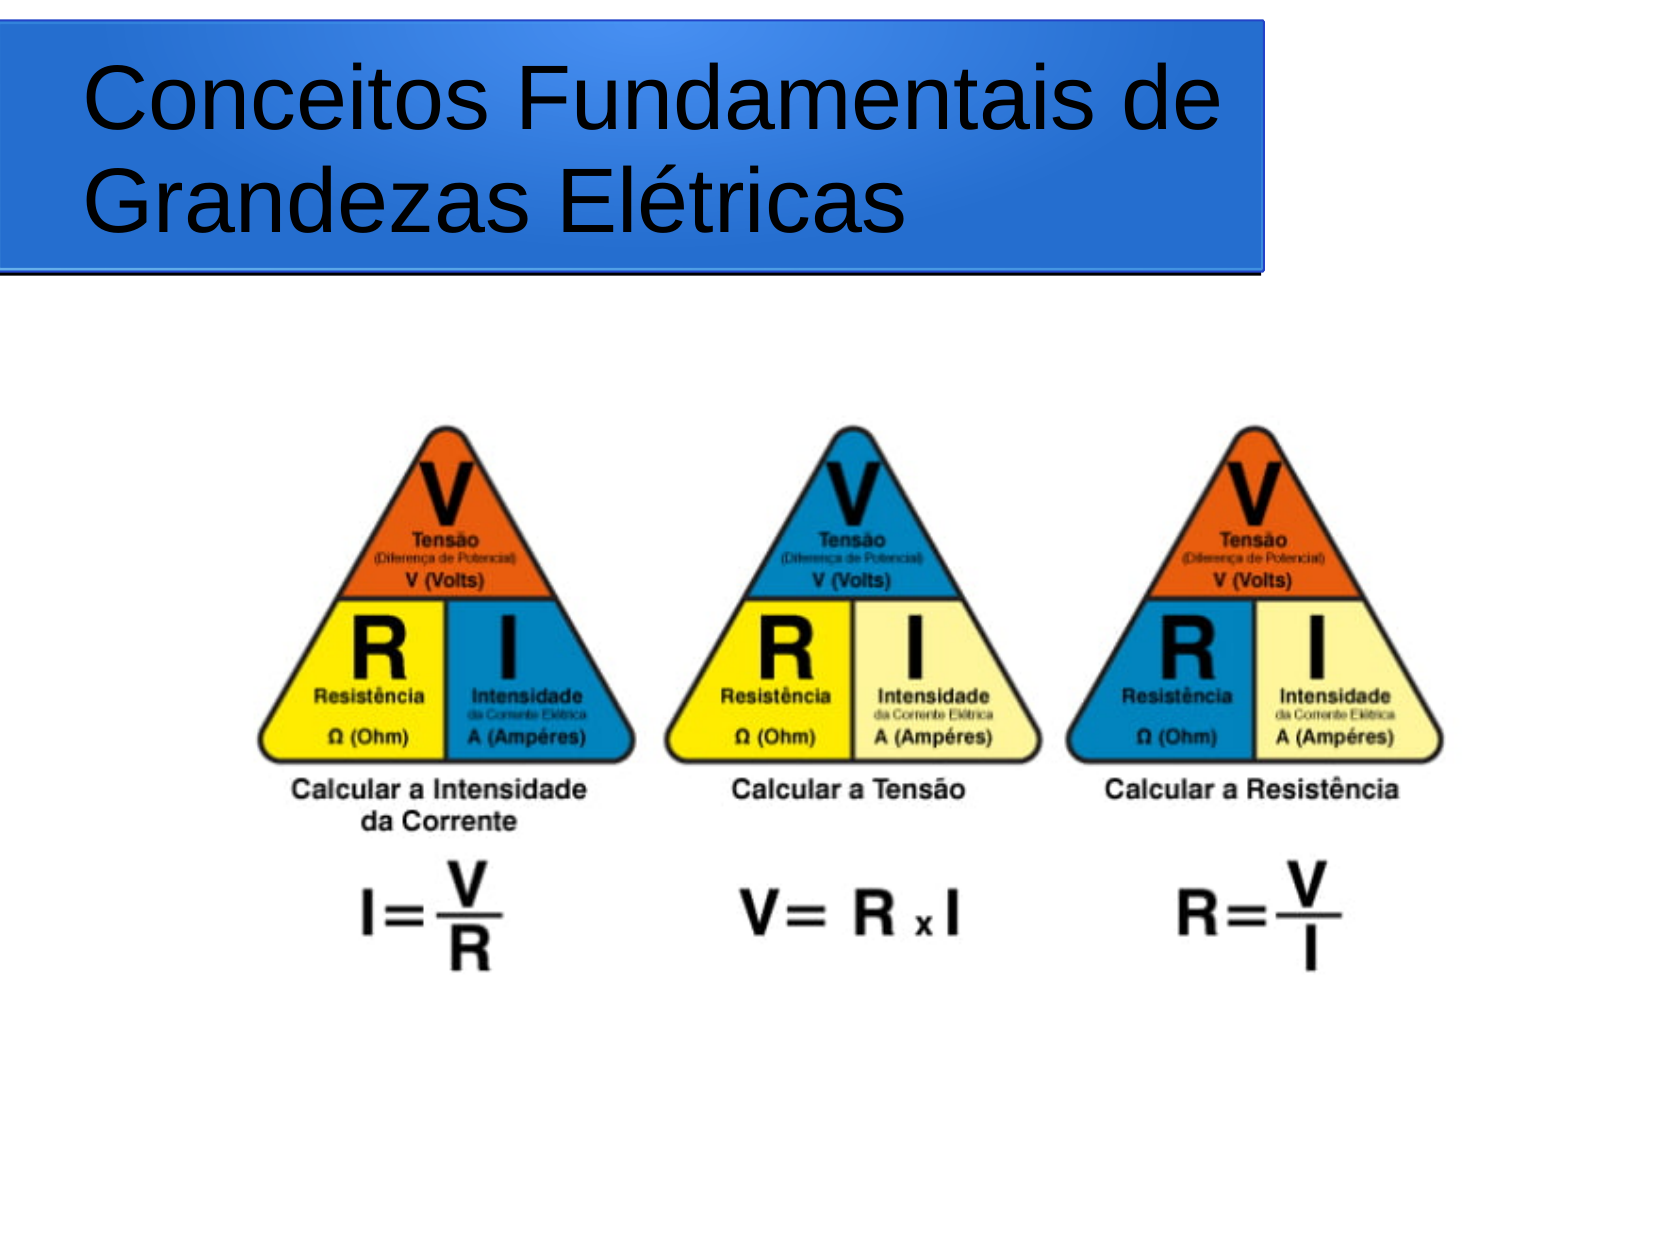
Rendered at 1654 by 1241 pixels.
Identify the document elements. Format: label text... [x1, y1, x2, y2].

picture [224, 401, 1478, 1016]
title Conceitos Fundamentais de Grandezas Elétricas [82, 47, 1235, 253]
